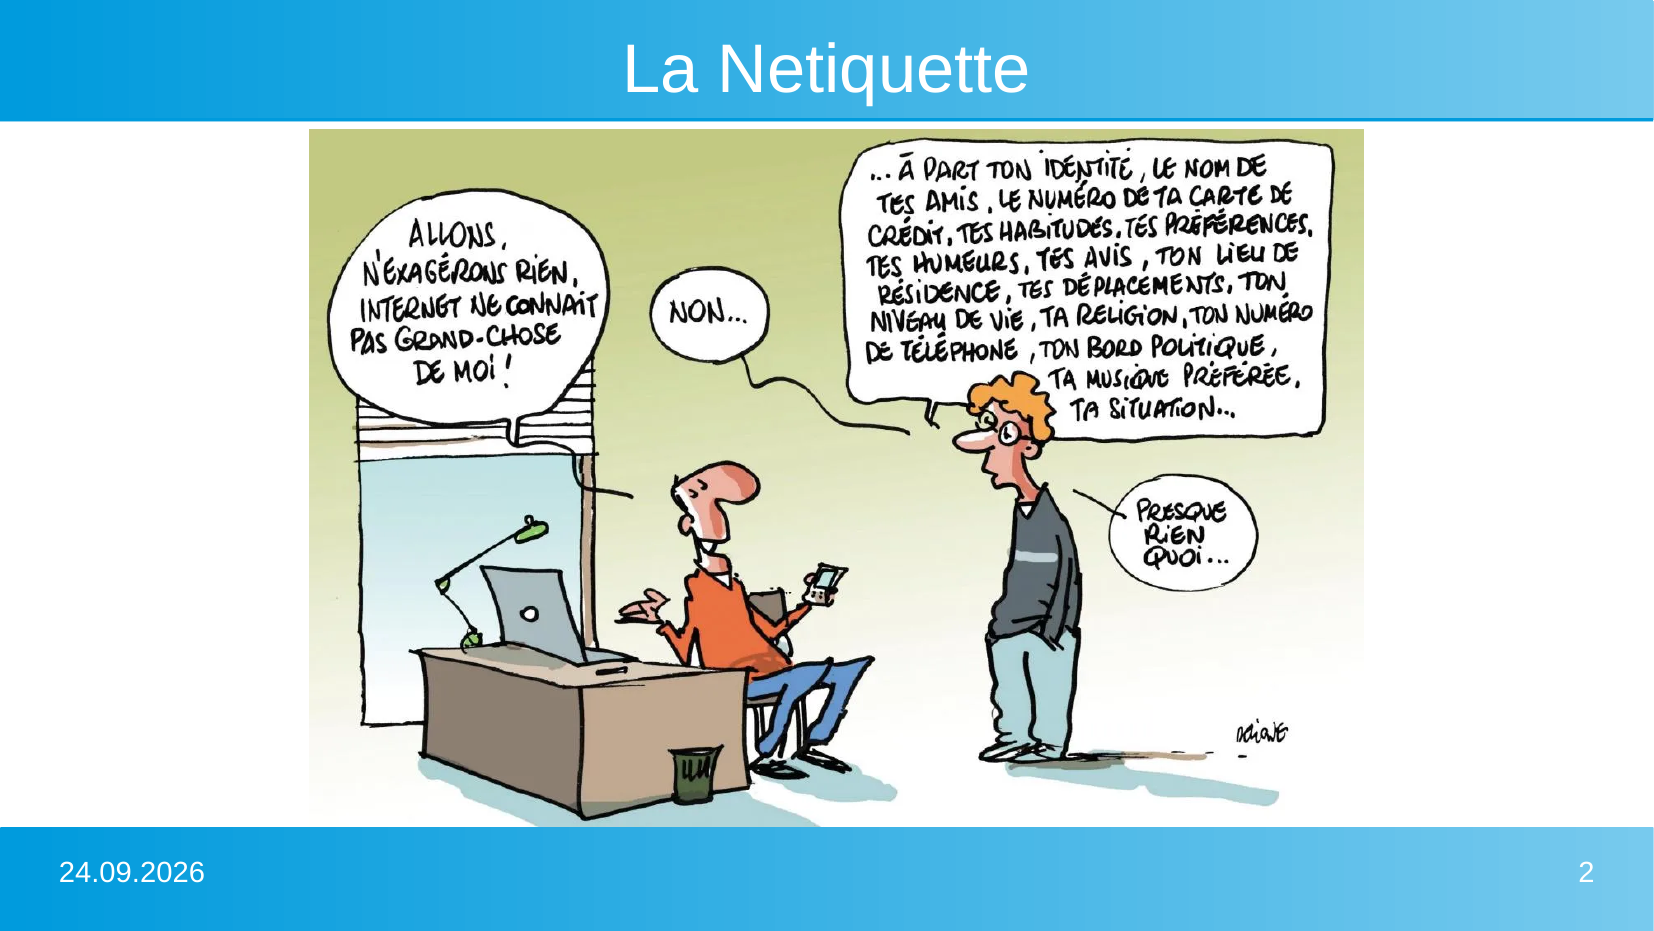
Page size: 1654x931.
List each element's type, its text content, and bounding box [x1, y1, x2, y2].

title La Netiquette [59, 29, 1595, 108]
picture [309, 129, 1364, 827]
